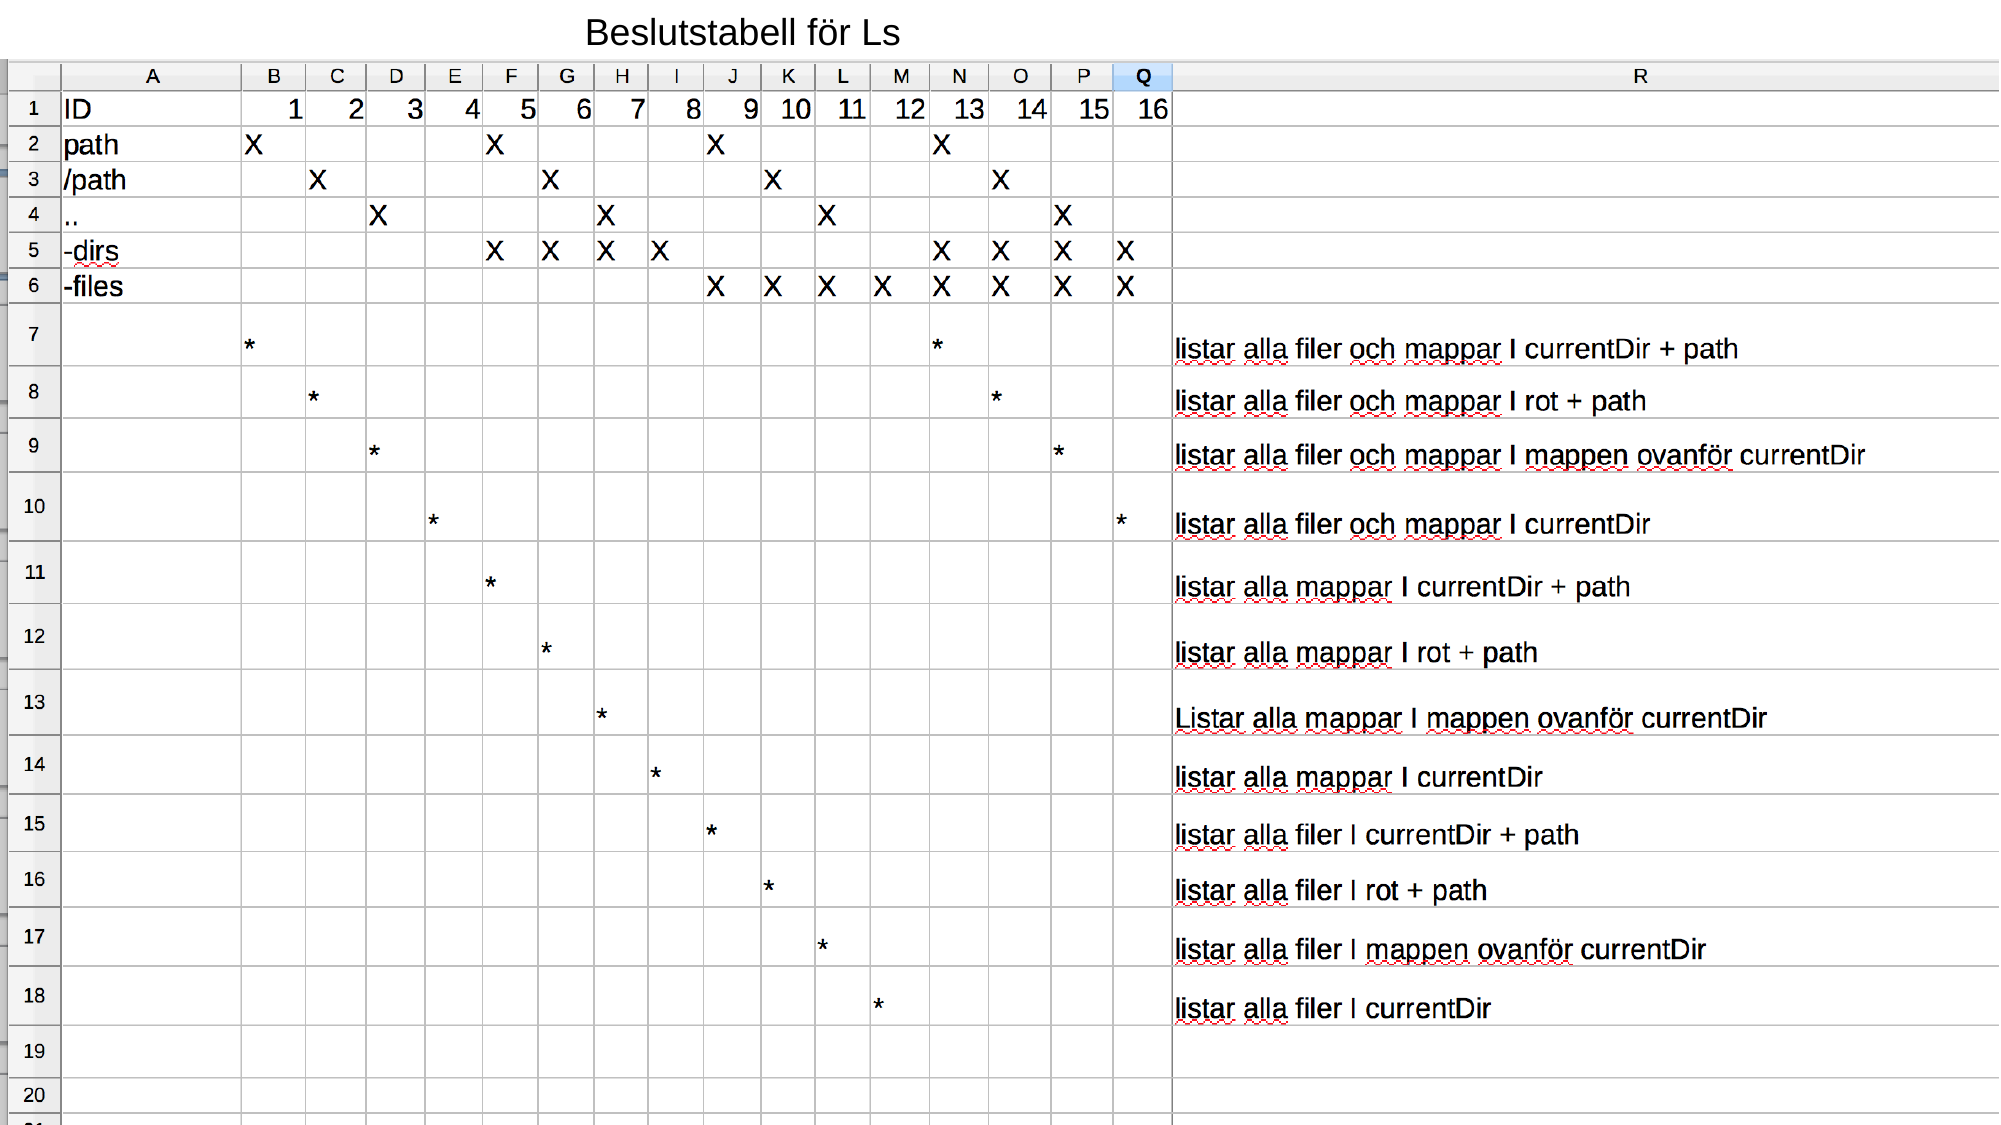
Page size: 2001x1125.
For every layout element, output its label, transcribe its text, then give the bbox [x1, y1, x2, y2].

text_box Beslutstabell för Ls [569, 0, 917, 58]
picture [0, 59, 1999, 1125]
